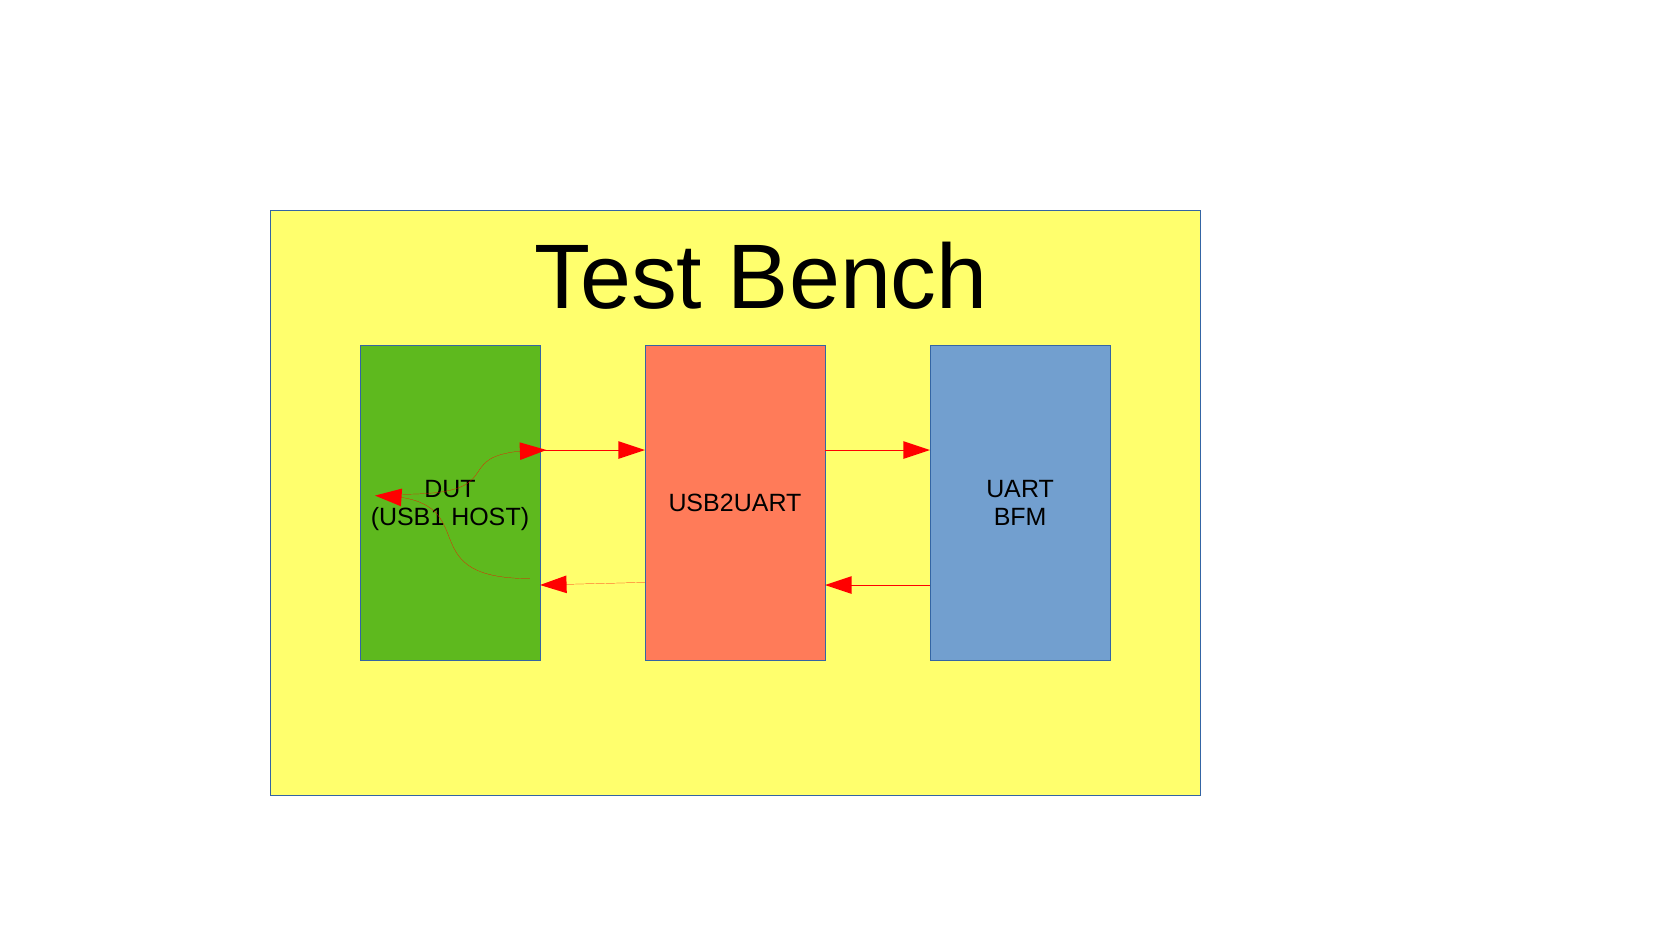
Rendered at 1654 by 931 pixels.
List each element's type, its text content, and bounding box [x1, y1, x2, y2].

text_box DUT (USB1 HOST) [360, 345, 541, 661]
text_box [270, 210, 1201, 796]
text_box UART BFM [930, 345, 1111, 661]
title Test Bench [457, 225, 1066, 328]
text_box USB2UART [645, 345, 826, 661]
